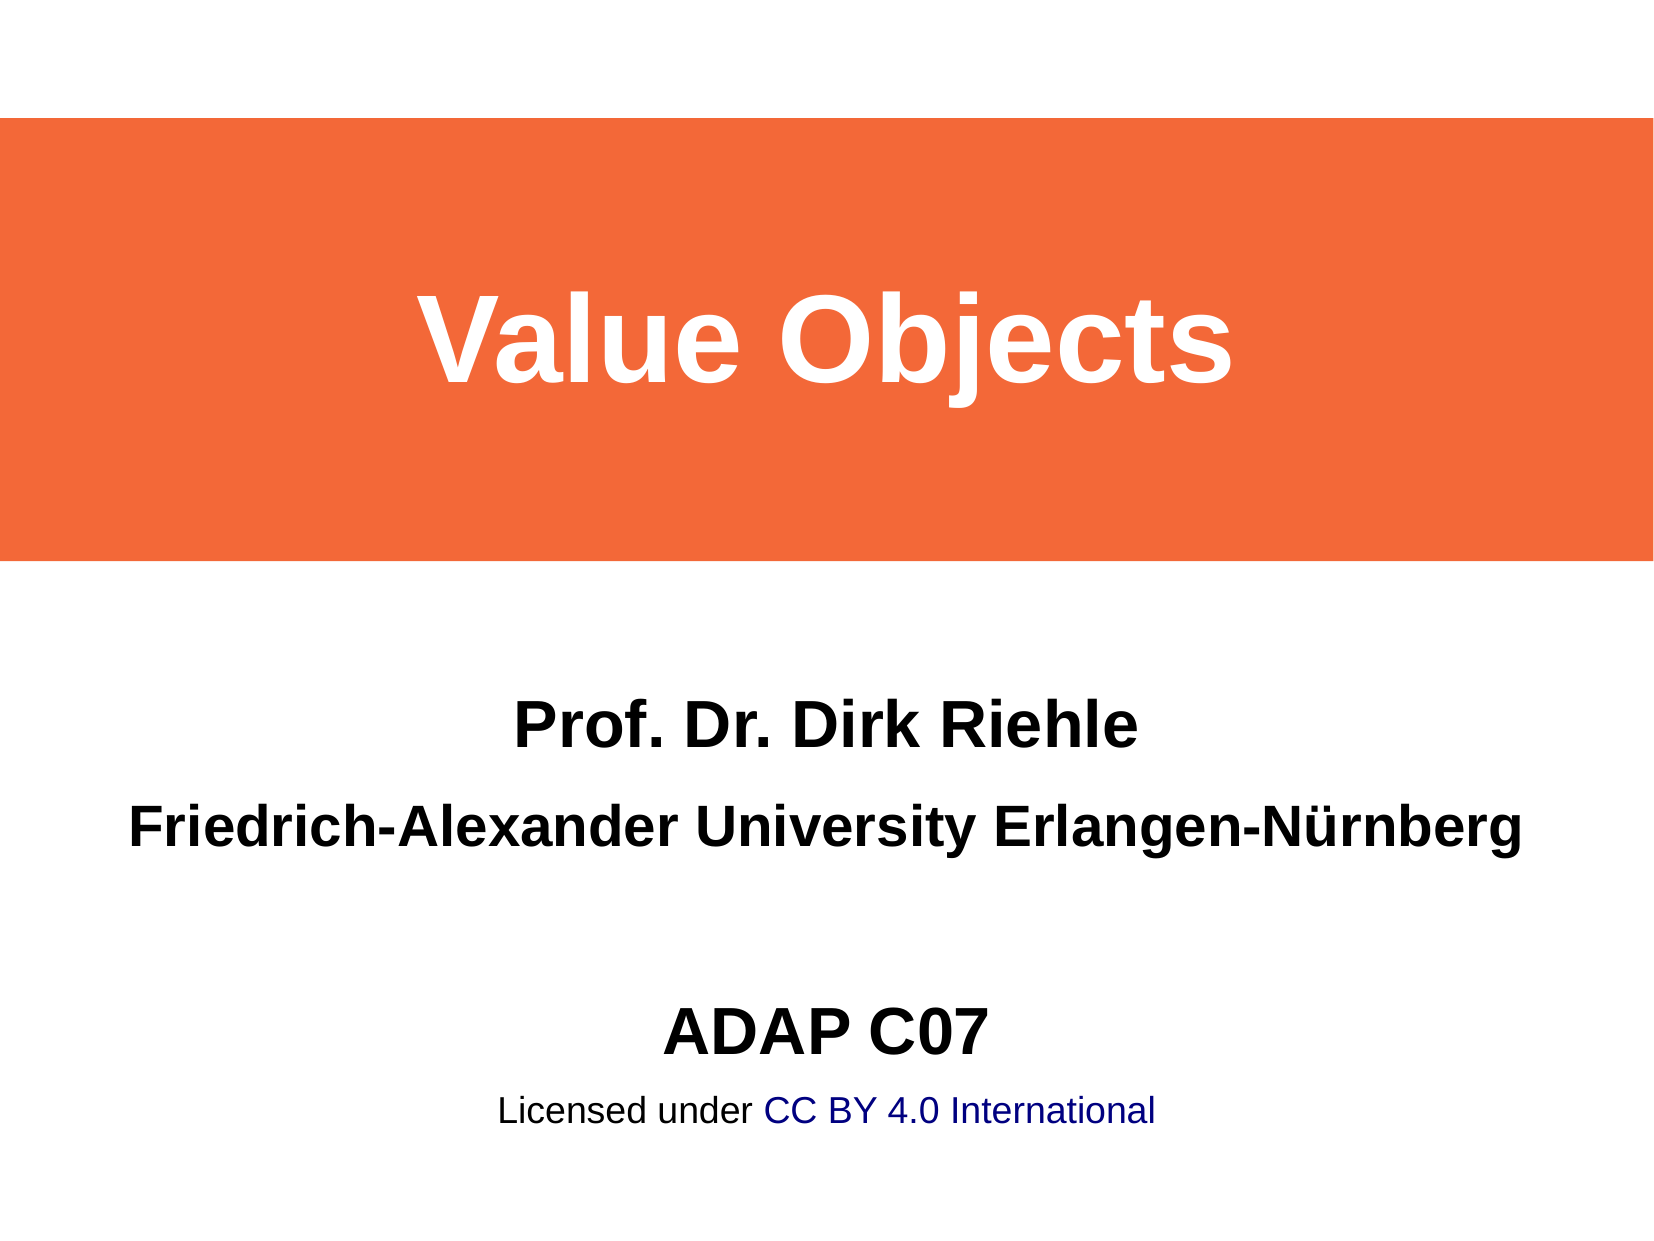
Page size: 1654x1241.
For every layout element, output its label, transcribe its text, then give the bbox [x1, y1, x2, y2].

subtitle Prof. Dr. Dirk Riehle Friedrich-Alexander University Erlangen-Nürnberg ADAP C07 Licensed under CC BY 4.0 International [29, 590, 1625, 1182]
title Value Objects [0, 118, 1654, 562]
